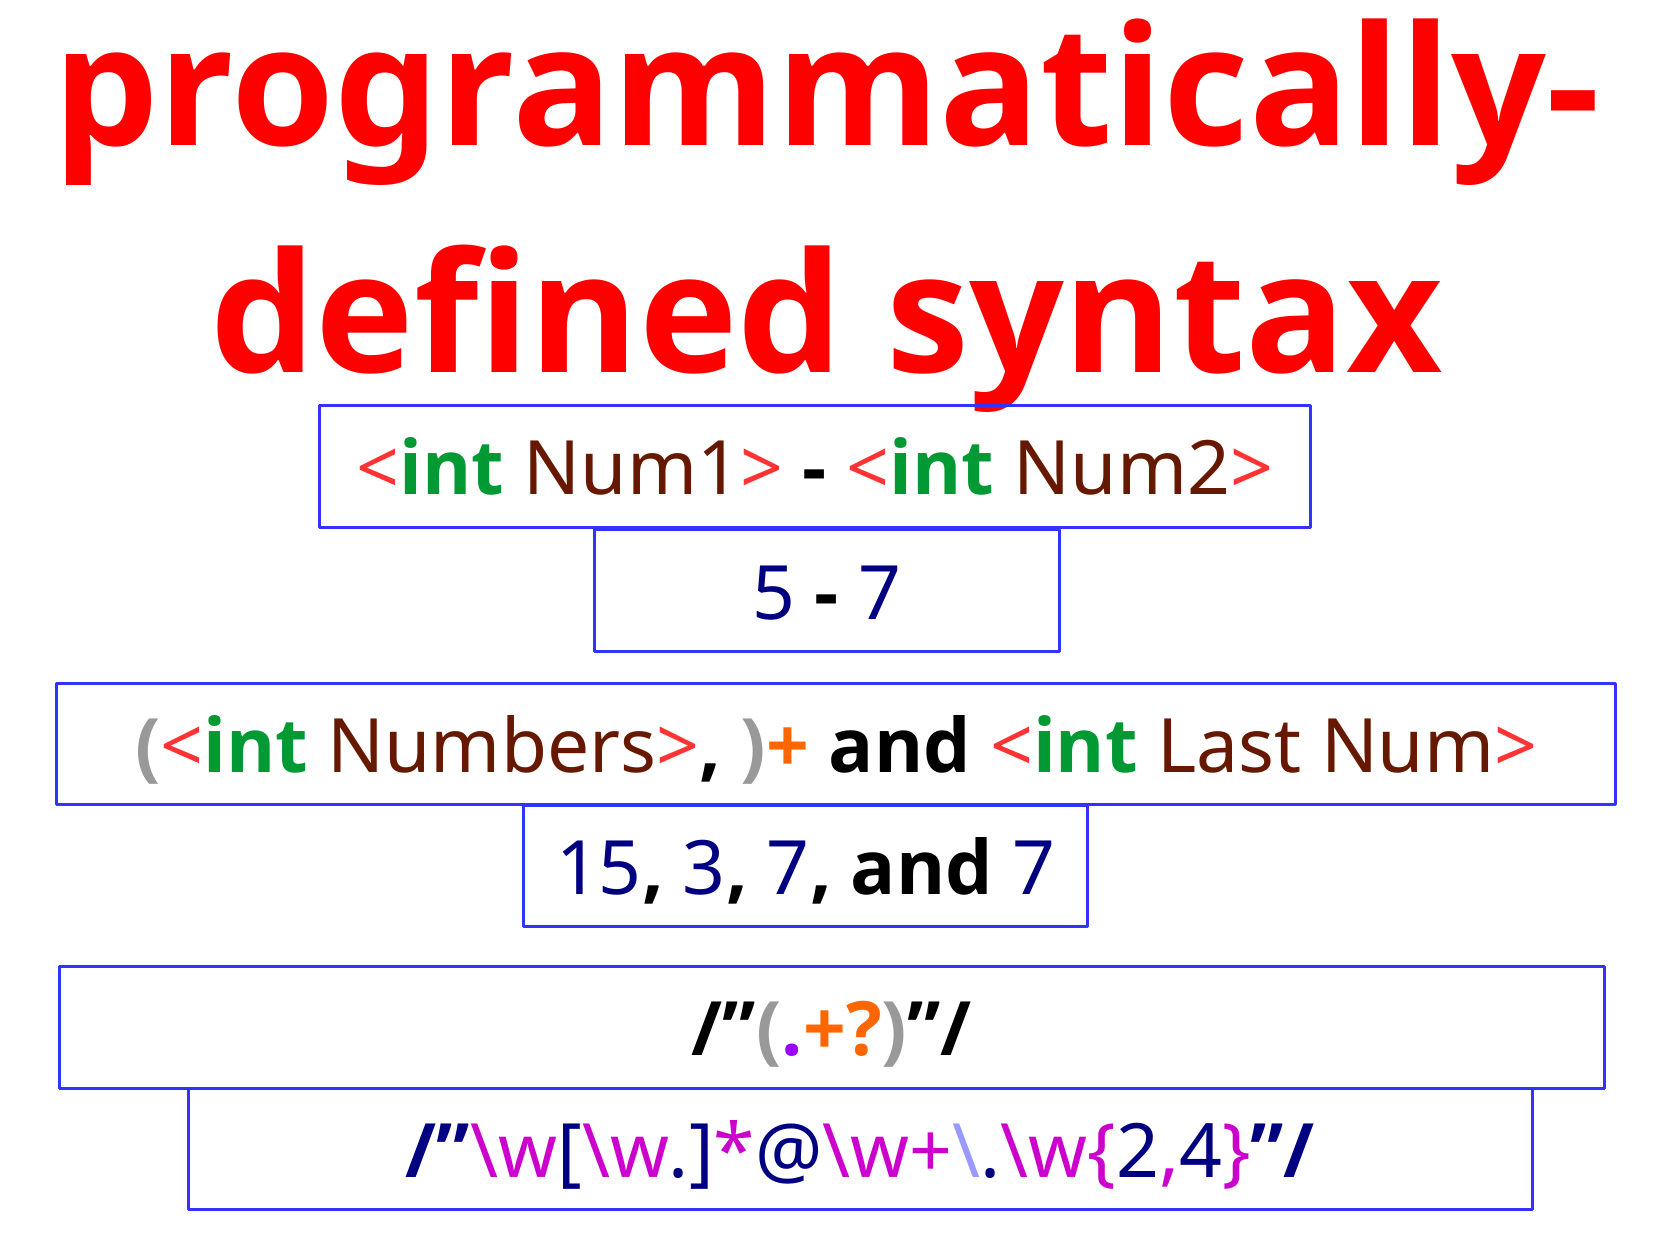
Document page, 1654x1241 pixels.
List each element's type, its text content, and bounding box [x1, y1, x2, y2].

text_box /”(.+?)”/ [59, 966, 1605, 1089]
picture [0, 436, 1654, 1241]
text_box <int Num1> - <int Num2> [319, 405, 1311, 528]
text_box /”\w[\w.]*@\w+\.\w{2,4}”/ [188, 1088, 1533, 1210]
text_box programmatically-defined syntax [0, 0, 1654, 436]
text_box 5 - 7 [594, 529, 1060, 652]
text_box (<int Numbers>, )+ and <int Last Num> [56, 683, 1616, 805]
text_box 15, 3, 7, and 7 [523, 805, 1088, 927]
